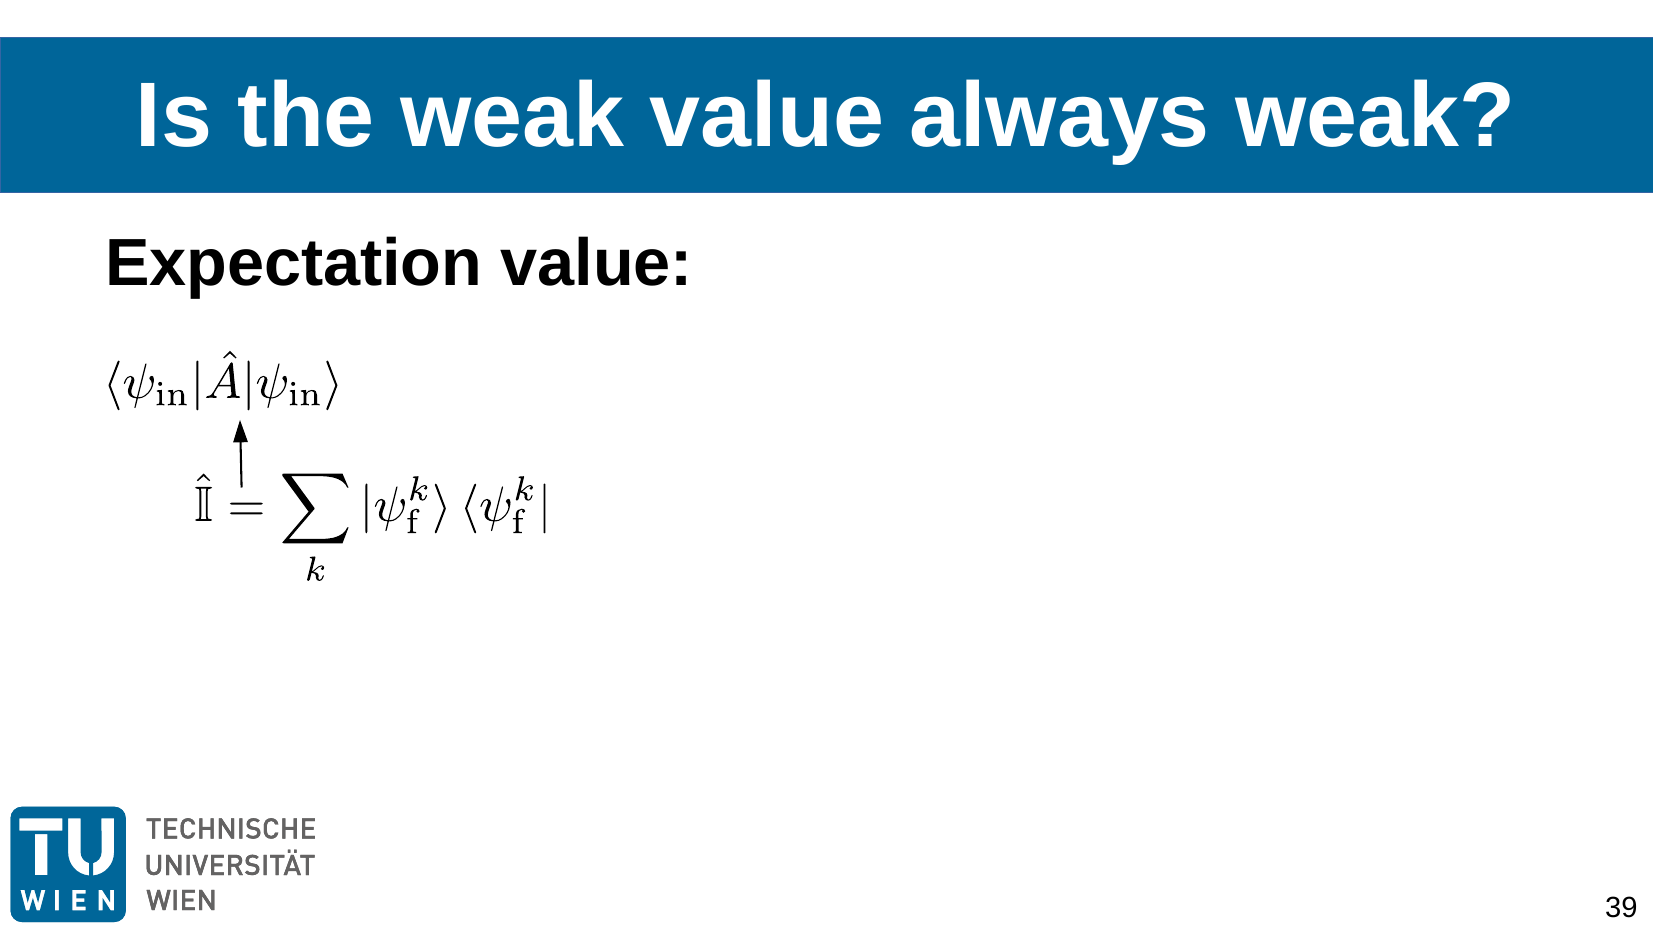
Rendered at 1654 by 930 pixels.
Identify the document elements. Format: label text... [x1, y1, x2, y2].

list Expectation value: [105, 225, 1593, 765]
title Is the weak value always weak? [0, 37, 1653, 193]
picture [100, 330, 561, 590]
